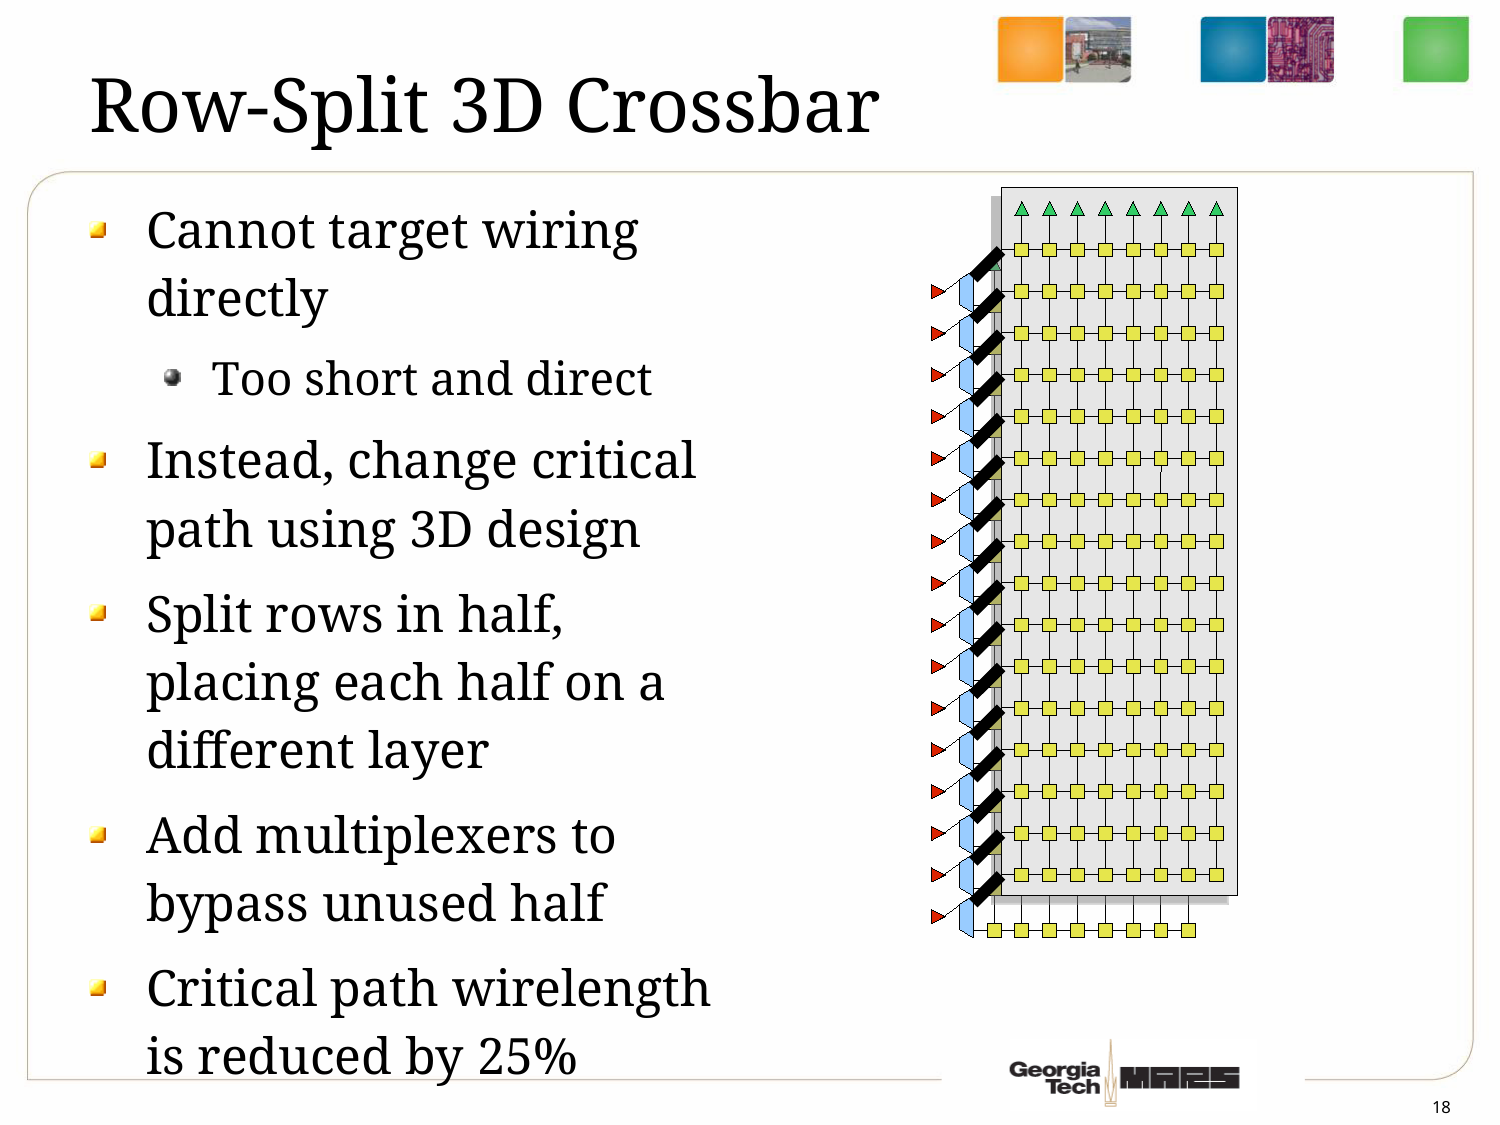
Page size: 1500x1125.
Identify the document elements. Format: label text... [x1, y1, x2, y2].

text_box [959, 398, 974, 437]
text_box [931, 909, 946, 924]
text_box [931, 784, 946, 799]
text_box [959, 523, 974, 562]
text_box [931, 534, 946, 549]
text_box [931, 326, 946, 341]
text_box [959, 564, 974, 604]
text_box [931, 742, 946, 757]
text_box [931, 826, 946, 841]
text_box [959, 481, 974, 520]
text_box [931, 284, 946, 299]
text_box [931, 492, 946, 507]
text_box [959, 356, 974, 395]
picture [0, 0, 1500, 1125]
text_box [931, 576, 946, 591]
text_box [1098, 923, 1113, 938]
text_box [1014, 923, 1029, 938]
text_box [959, 314, 974, 354]
text_box [931, 867, 946, 882]
text_box [1042, 923, 1057, 938]
text_box [1181, 923, 1196, 938]
text_box [1126, 923, 1141, 938]
text_box [959, 773, 974, 812]
text_box [959, 440, 974, 479]
text_box [931, 701, 946, 716]
text_box [959, 648, 974, 687]
text_box [959, 856, 974, 895]
text_box [959, 273, 974, 312]
text_box [959, 898, 974, 938]
text_box [959, 689, 974, 729]
text_box [959, 815, 974, 854]
text_box [990, 187, 1238, 896]
text_box [931, 409, 946, 424]
text_box [959, 731, 974, 770]
text_box [931, 451, 946, 466]
text_box [1154, 923, 1168, 938]
text_box [931, 618, 946, 633]
text_box [1070, 923, 1085, 938]
text_box [931, 659, 946, 674]
text_box [931, 367, 946, 382]
list Cannot target wiring directly Too short and direct Instead, change critical path using 3D design Split rows in half, placing each half on a different layer Add multiplexers to bypass unused half Critical path wirelength is reduced by 25% [75, 187, 744, 1051]
text_box [987, 923, 1002, 938]
text_box [959, 606, 974, 645]
title Row-Split 3D Crossbar [75, 0, 976, 163]
